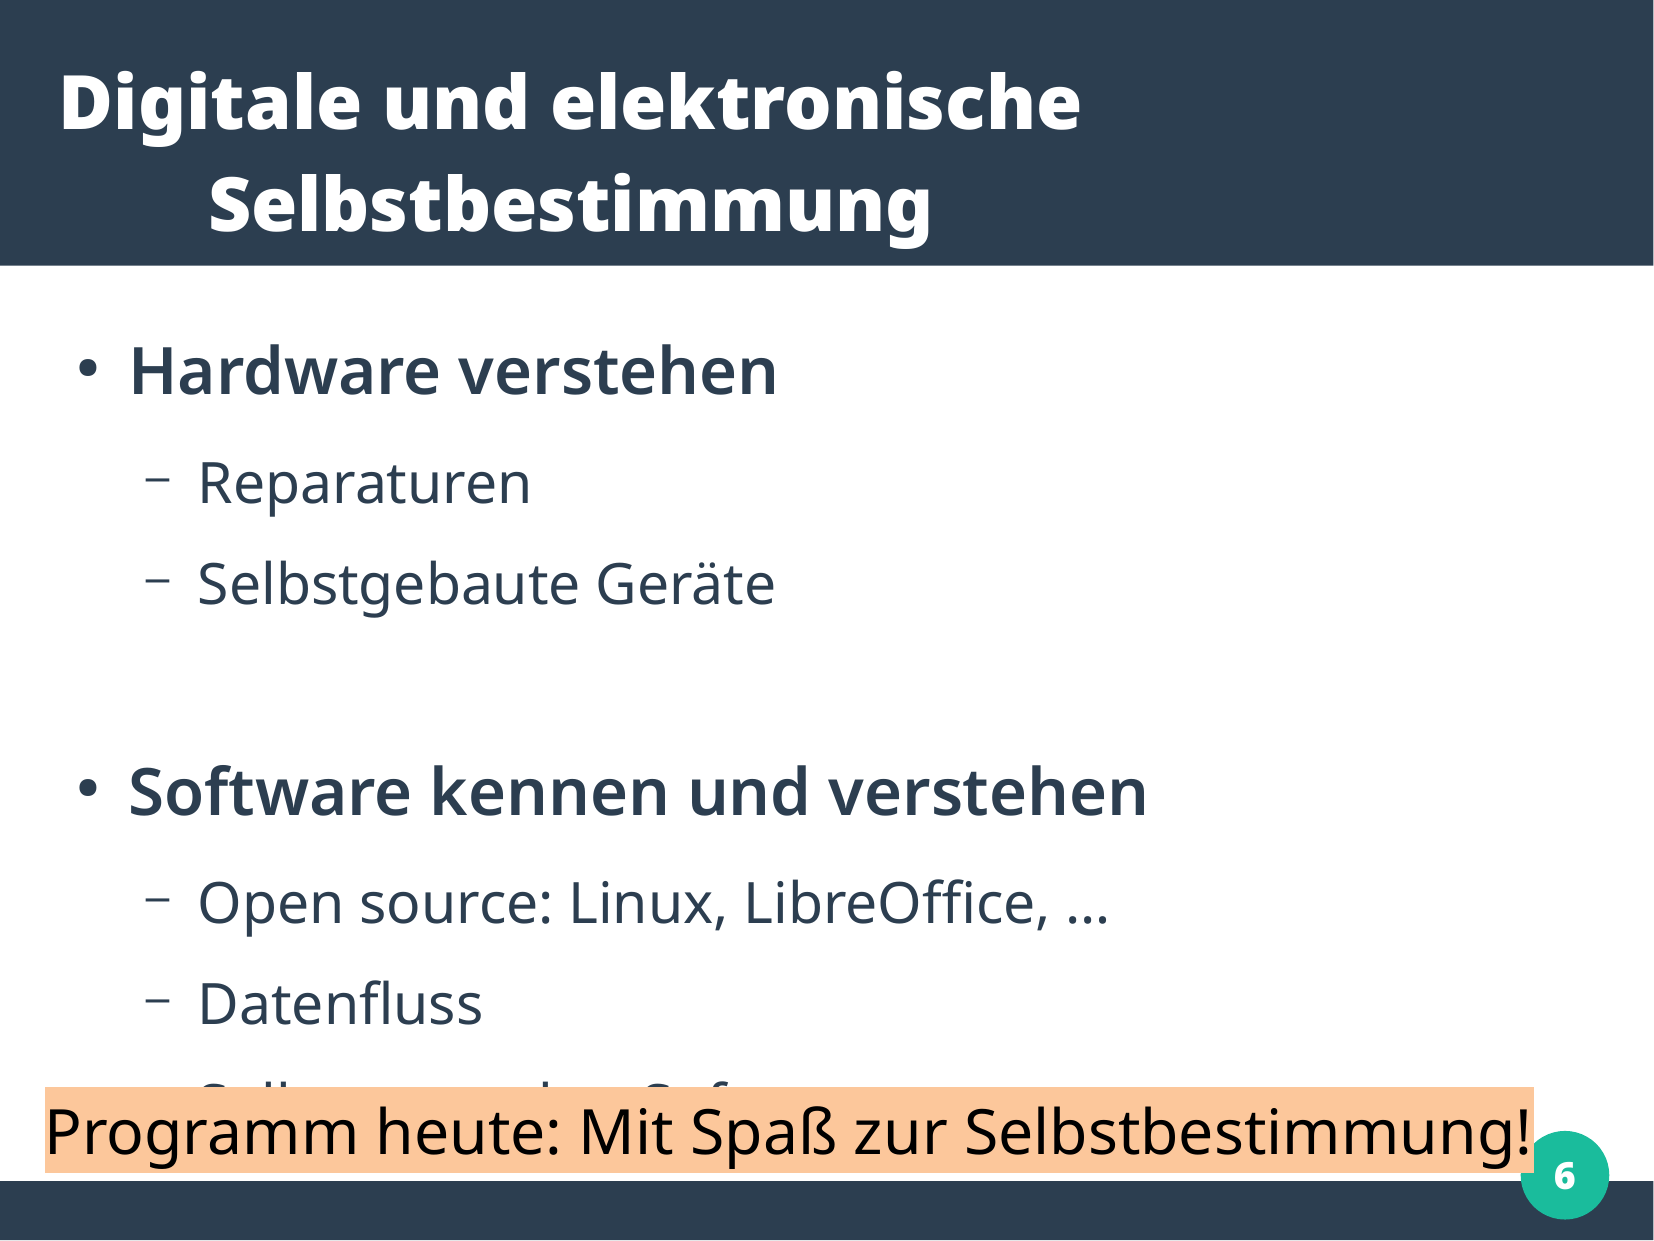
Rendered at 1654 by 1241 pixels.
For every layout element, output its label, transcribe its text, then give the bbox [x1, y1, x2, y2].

list Hardware verstehen Reparaturen Selbstgebaute Geräte Software kennen und verstehen Open source: Linux, LibreOffice, … Datenfluss Selbstgemachte Software [59, 324, 1595, 1080]
title Digitale und elektronische Selbstbestimmung [59, 49, 1595, 207]
text_box Programm heute: Mit Spaß zur Selbstbestimmung! [30, 1080, 1646, 1168]
